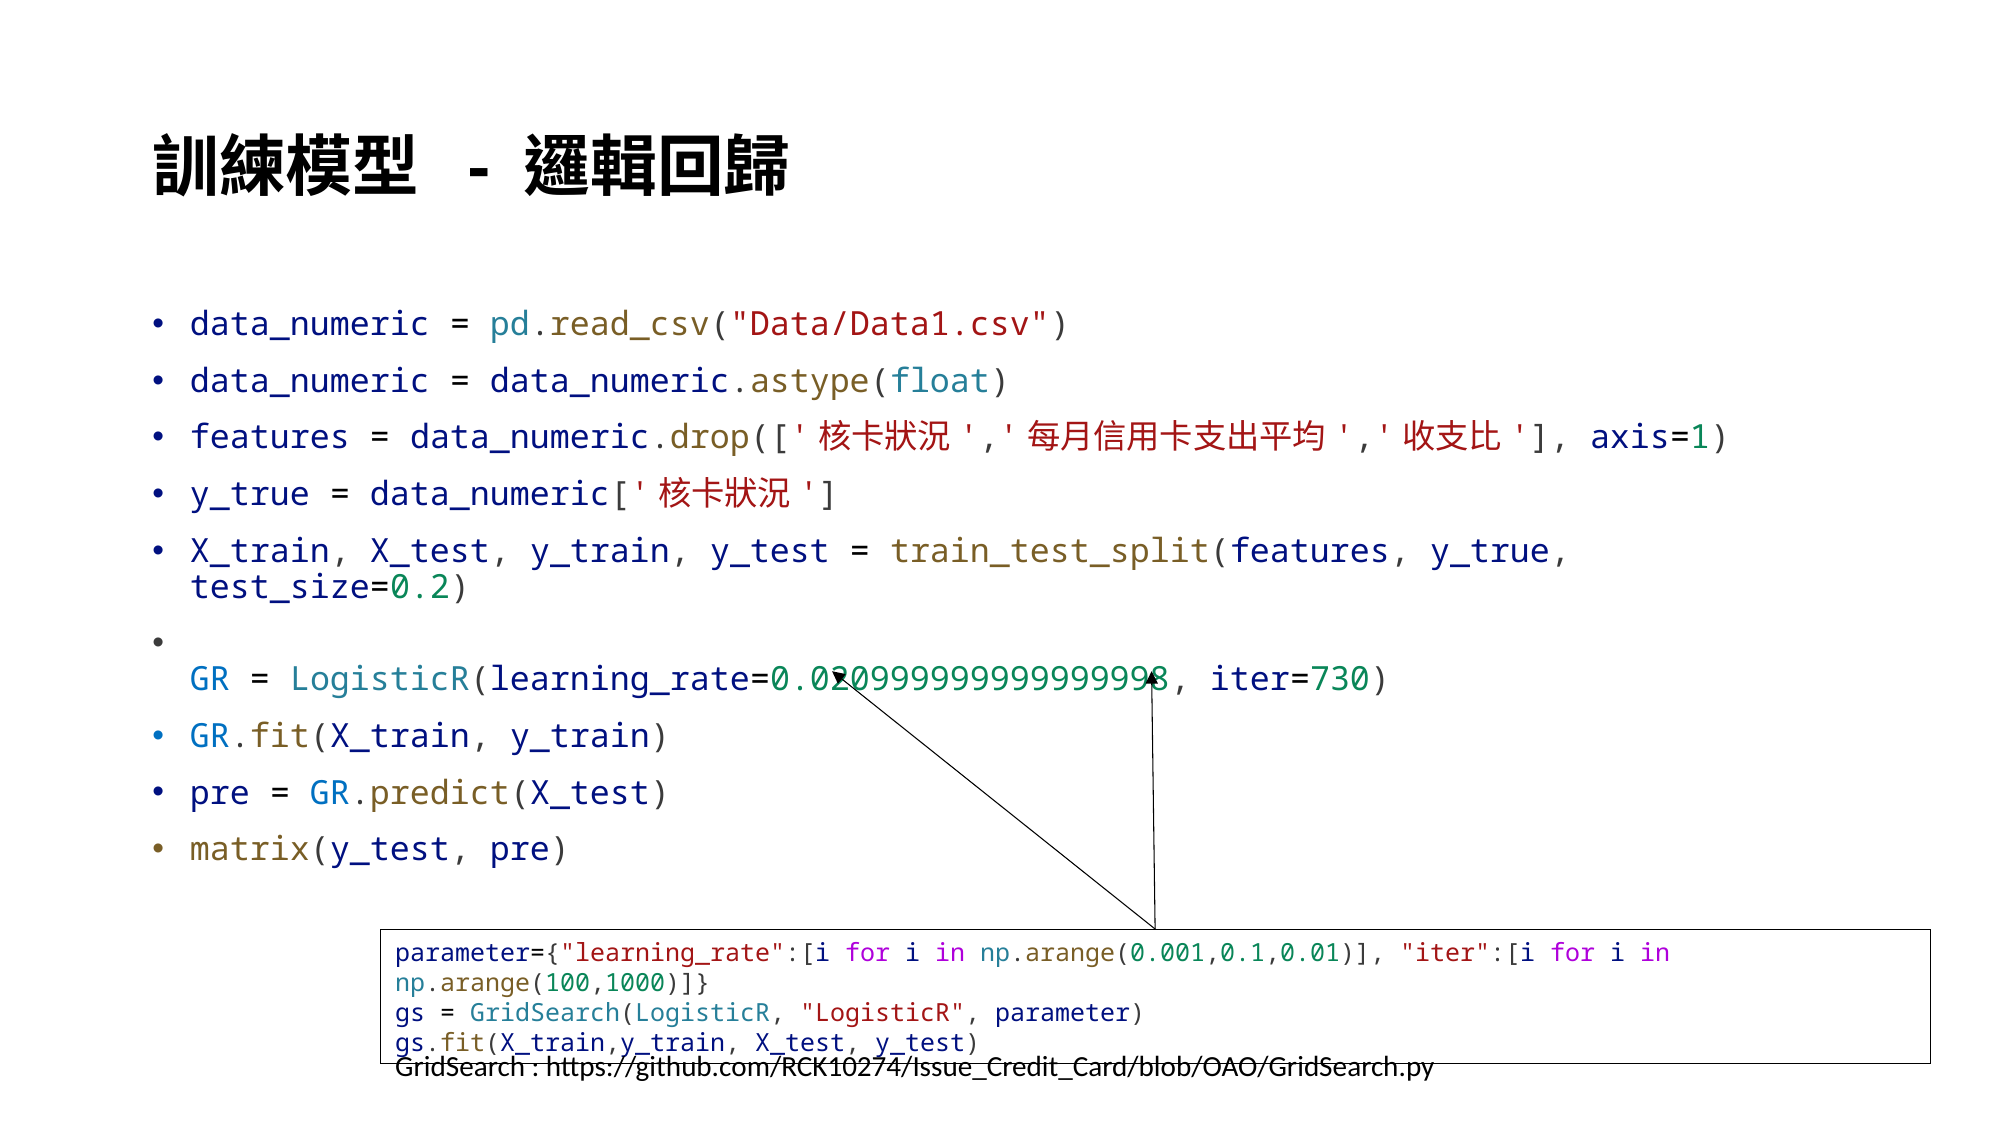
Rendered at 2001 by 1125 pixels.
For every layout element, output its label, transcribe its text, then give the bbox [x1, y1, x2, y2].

text_box parameter={"learning_rate":[i for i in np.arange(0.001,0.1,0.01)], "iter":[i for i in np.arange(100,1000)]} gs = GridSearch(LogisticR, "LogisticR", parameter) gs.fit(X_train,y_train, X_test, y_test) [380, 929, 1931, 1064]
text_box GridSearch : https://github.com/RCK10274/Issue_Credit_Card/blob/OAO/GridSearch.py [380, 1039, 1742, 1090]
title 訓練模型 - 邏輯回歸 [137, 59, 1863, 278]
list data_numeric = pd.read_csv("Data/Data1.csv") data_numeric = data_numeric.astype(float) features = data_numeric.drop(['核卡狀況','每月信用卡支出平均','收支比'], axis=1) y_true = data_numeric['核卡狀況'] X_train, X_test, y_train, y_test = train_test_split(features, y_true, test_size=0.2) GR = LogisticR(learning_rate=0.020999999999999998, iter=730) GR.fit(X_train, y_train) pre = GR.predict(X_test) matrix(y_test, pre) [137, 299, 1863, 1014]
